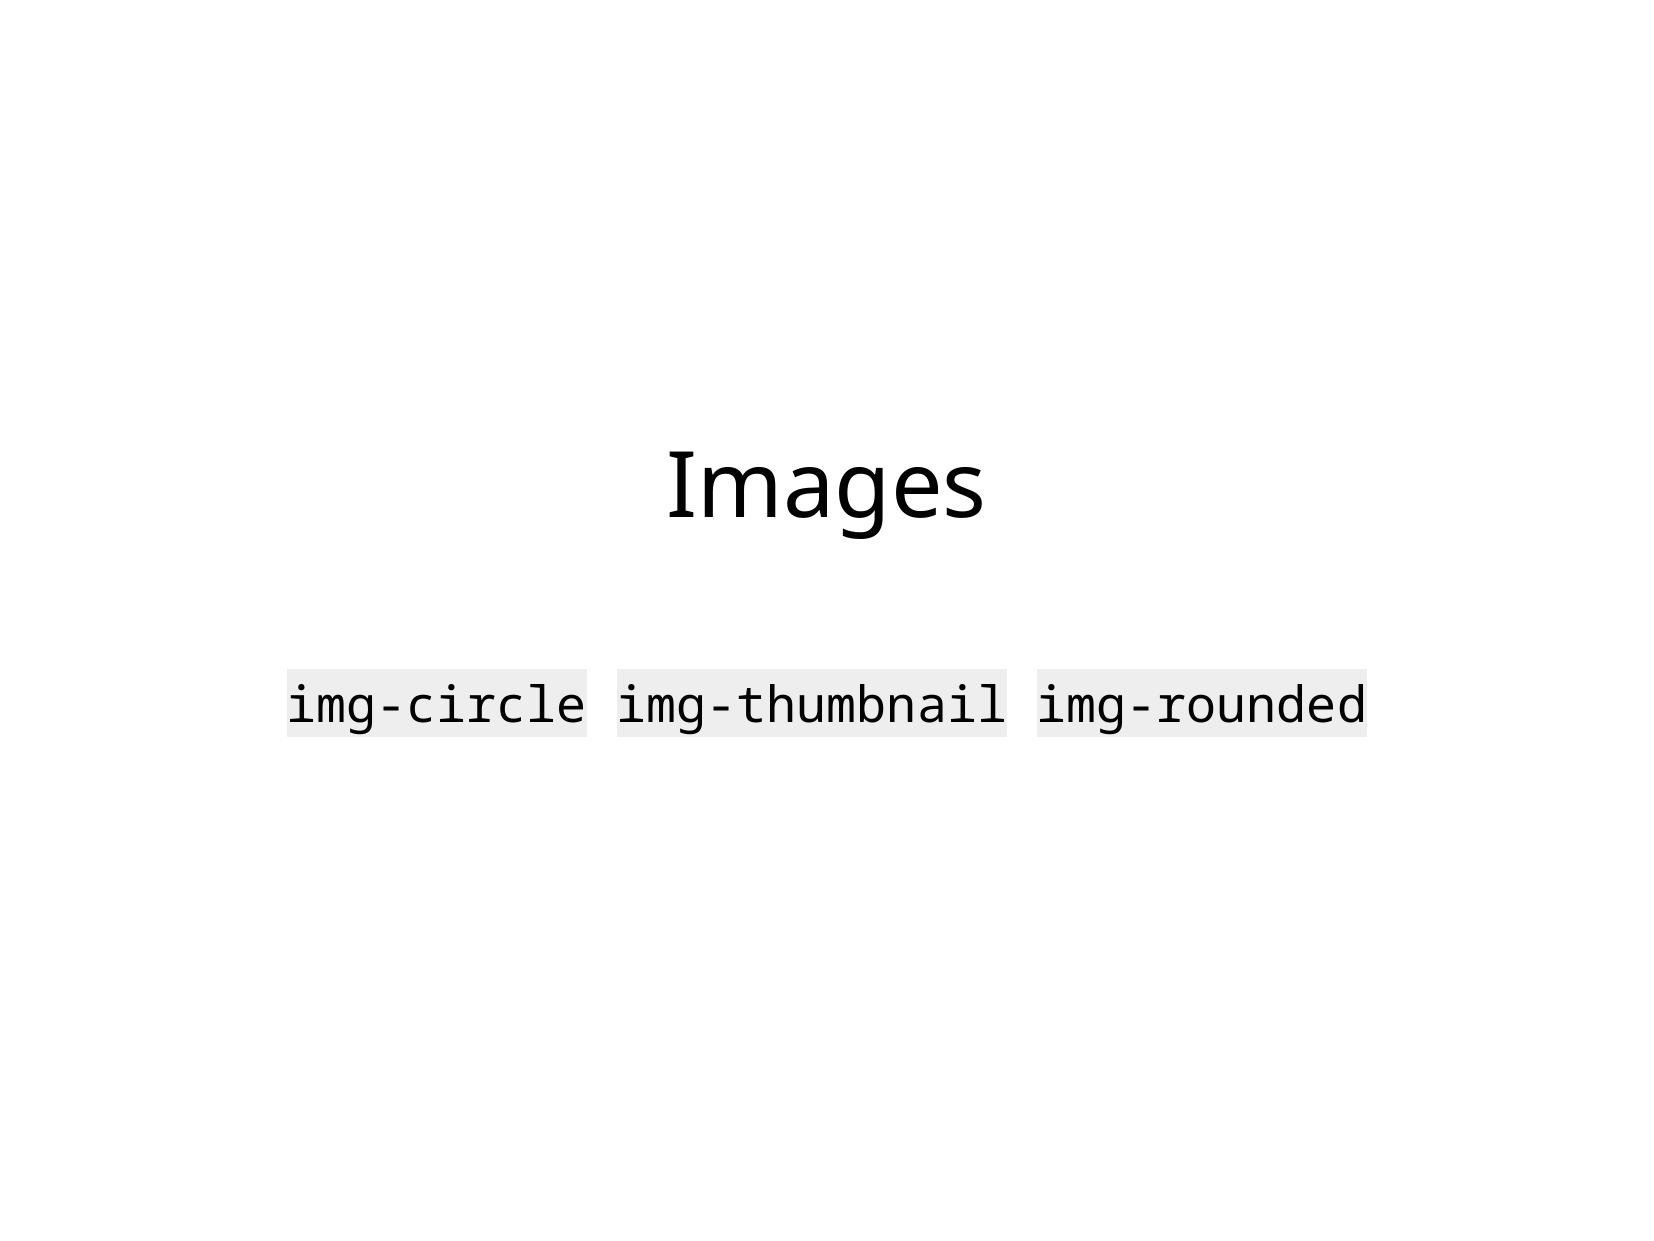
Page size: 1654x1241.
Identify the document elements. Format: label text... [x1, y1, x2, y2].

title Images img-circle img-thumbnail img-rounded [82, 436, 1571, 721]
